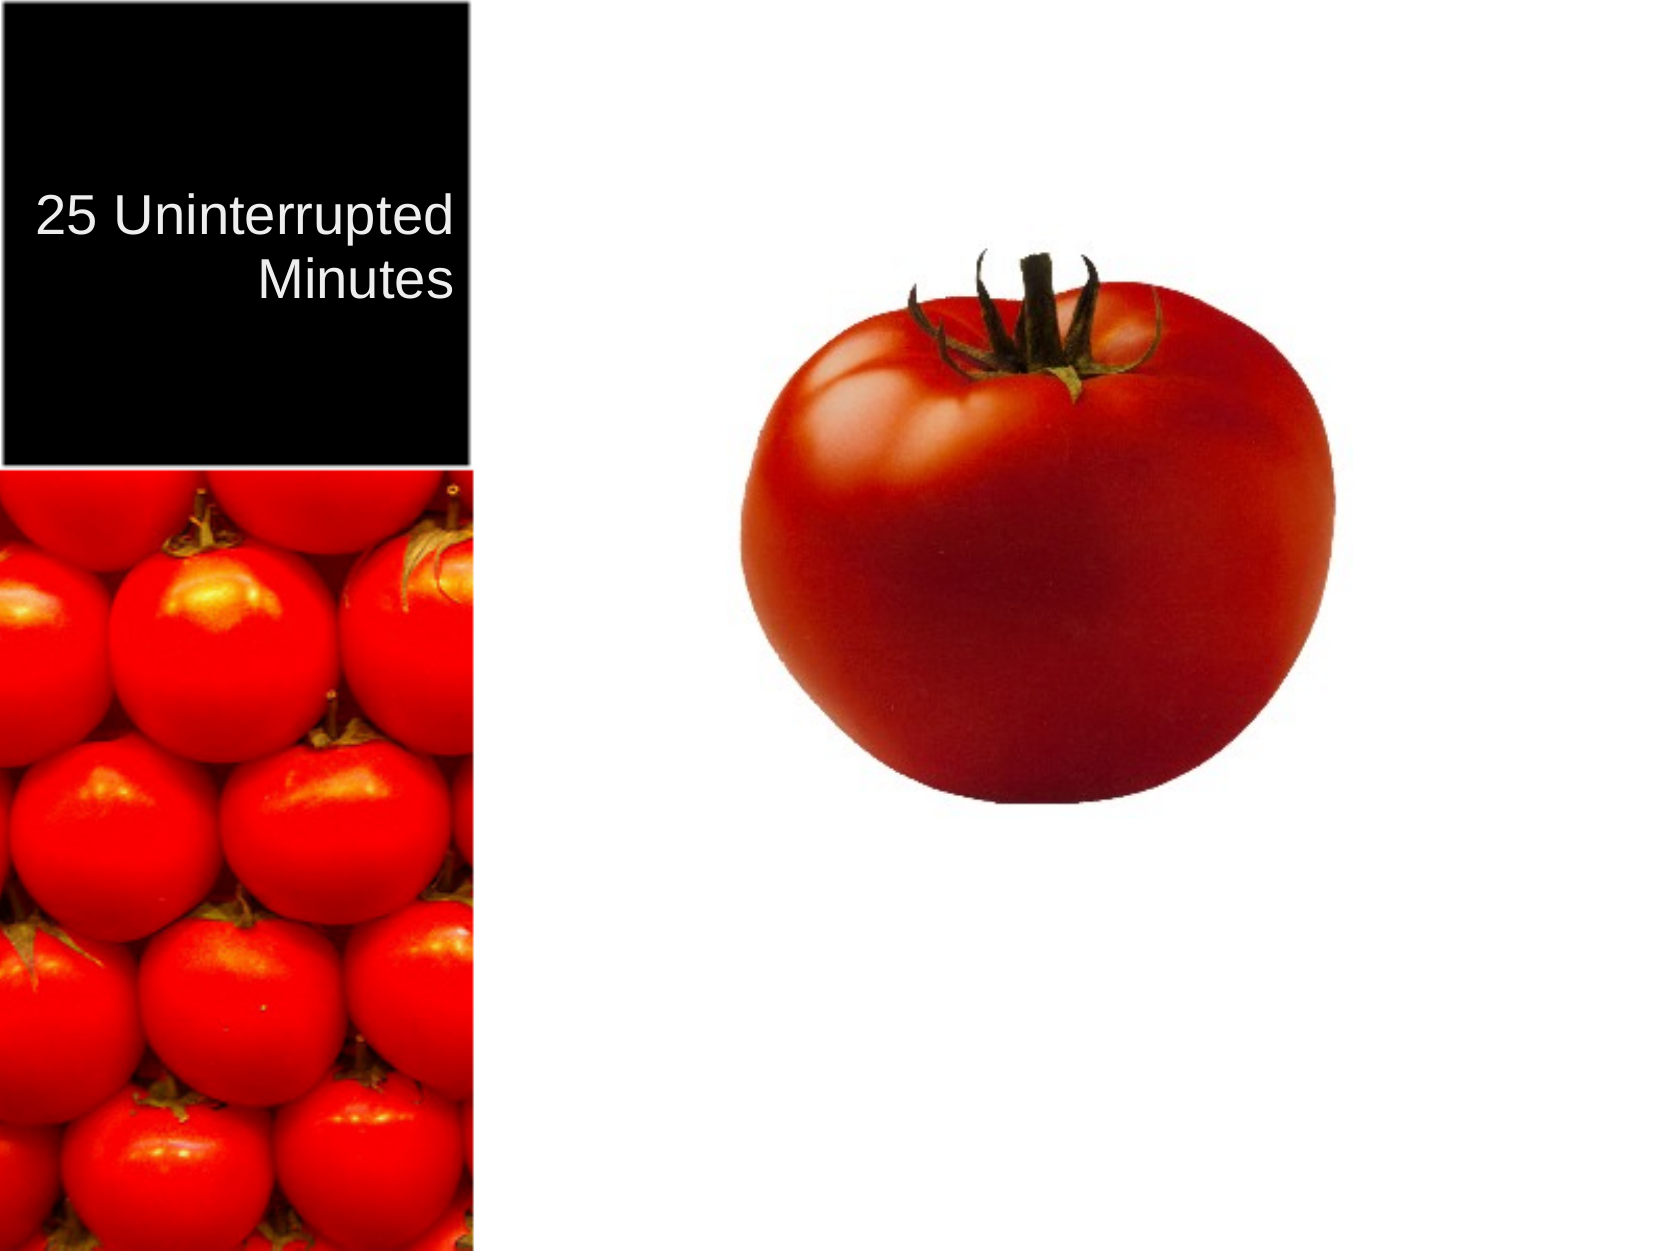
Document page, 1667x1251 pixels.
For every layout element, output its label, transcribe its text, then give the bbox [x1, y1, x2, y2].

text_box 25 Uninterrupted Minutes [24, 183, 455, 376]
picture [0, 0, 1667, 1251]
